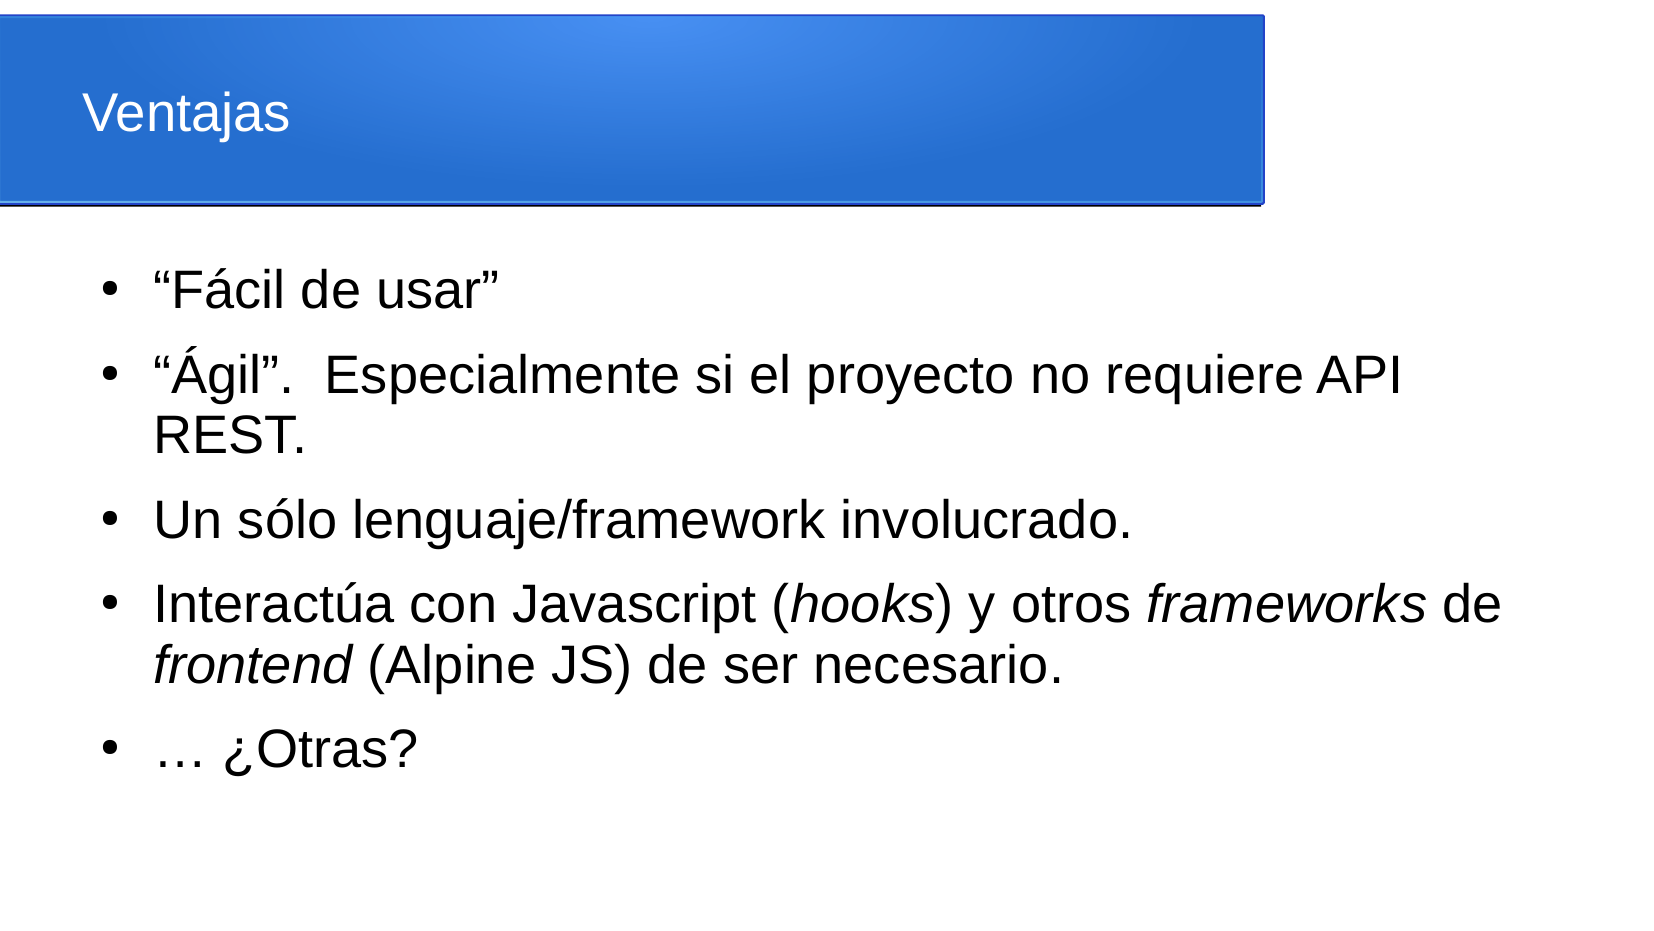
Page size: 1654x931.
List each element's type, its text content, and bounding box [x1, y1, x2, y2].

list “Fácil de usar” “Ágil”. Especialmente si el proyecto no requiere API REST. Un sólo lenguaje/framework involucrado. Interactúa con Javascript (hooks) y otros frameworks de frontend (Alpine JS) de ser necesario. … ¿Otras? [82, 259, 1571, 800]
title Ventajas [82, 35, 1235, 189]
